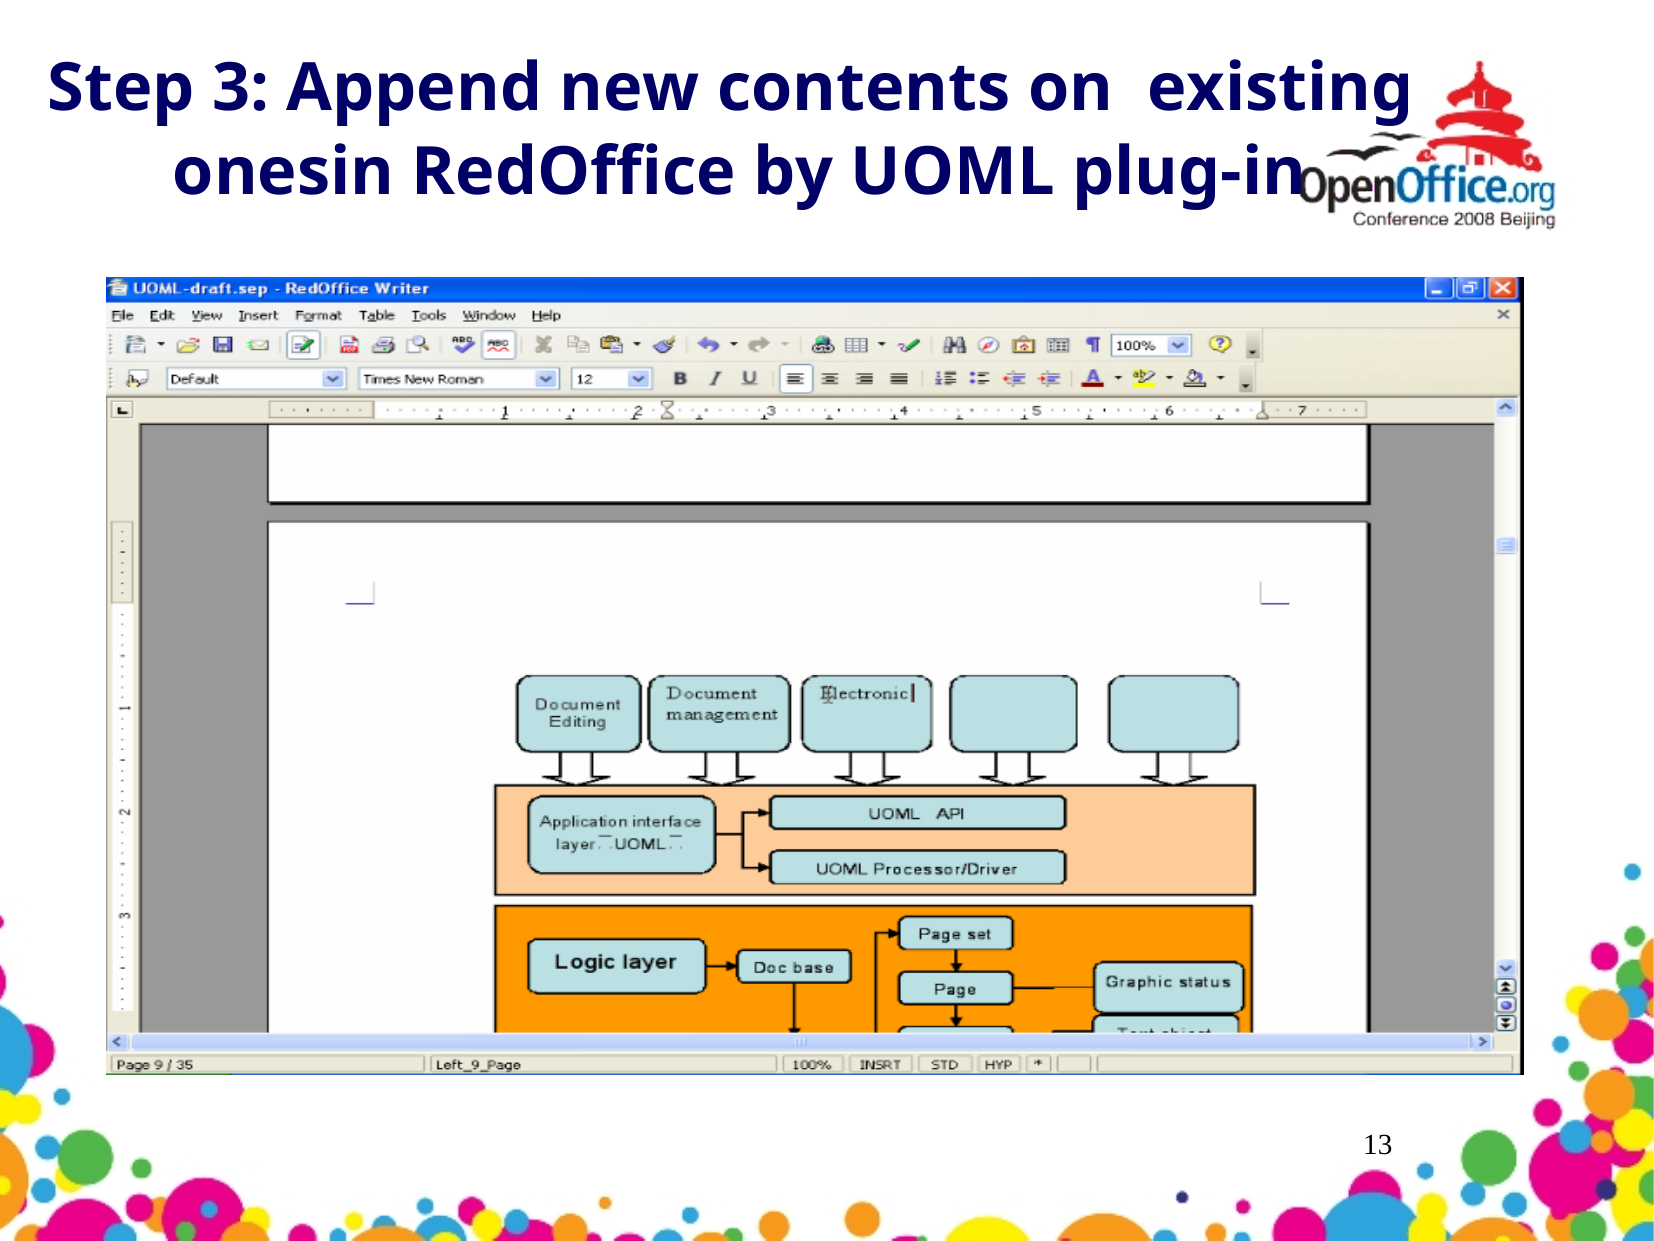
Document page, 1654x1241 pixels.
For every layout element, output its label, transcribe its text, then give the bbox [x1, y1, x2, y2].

picture [0, 277, 1654, 1241]
picture [1285, 51, 1570, 250]
subtitle Step 3: Append new contents on existing onesin RedOffice by UOML plug-in [0, 29, 1418, 225]
